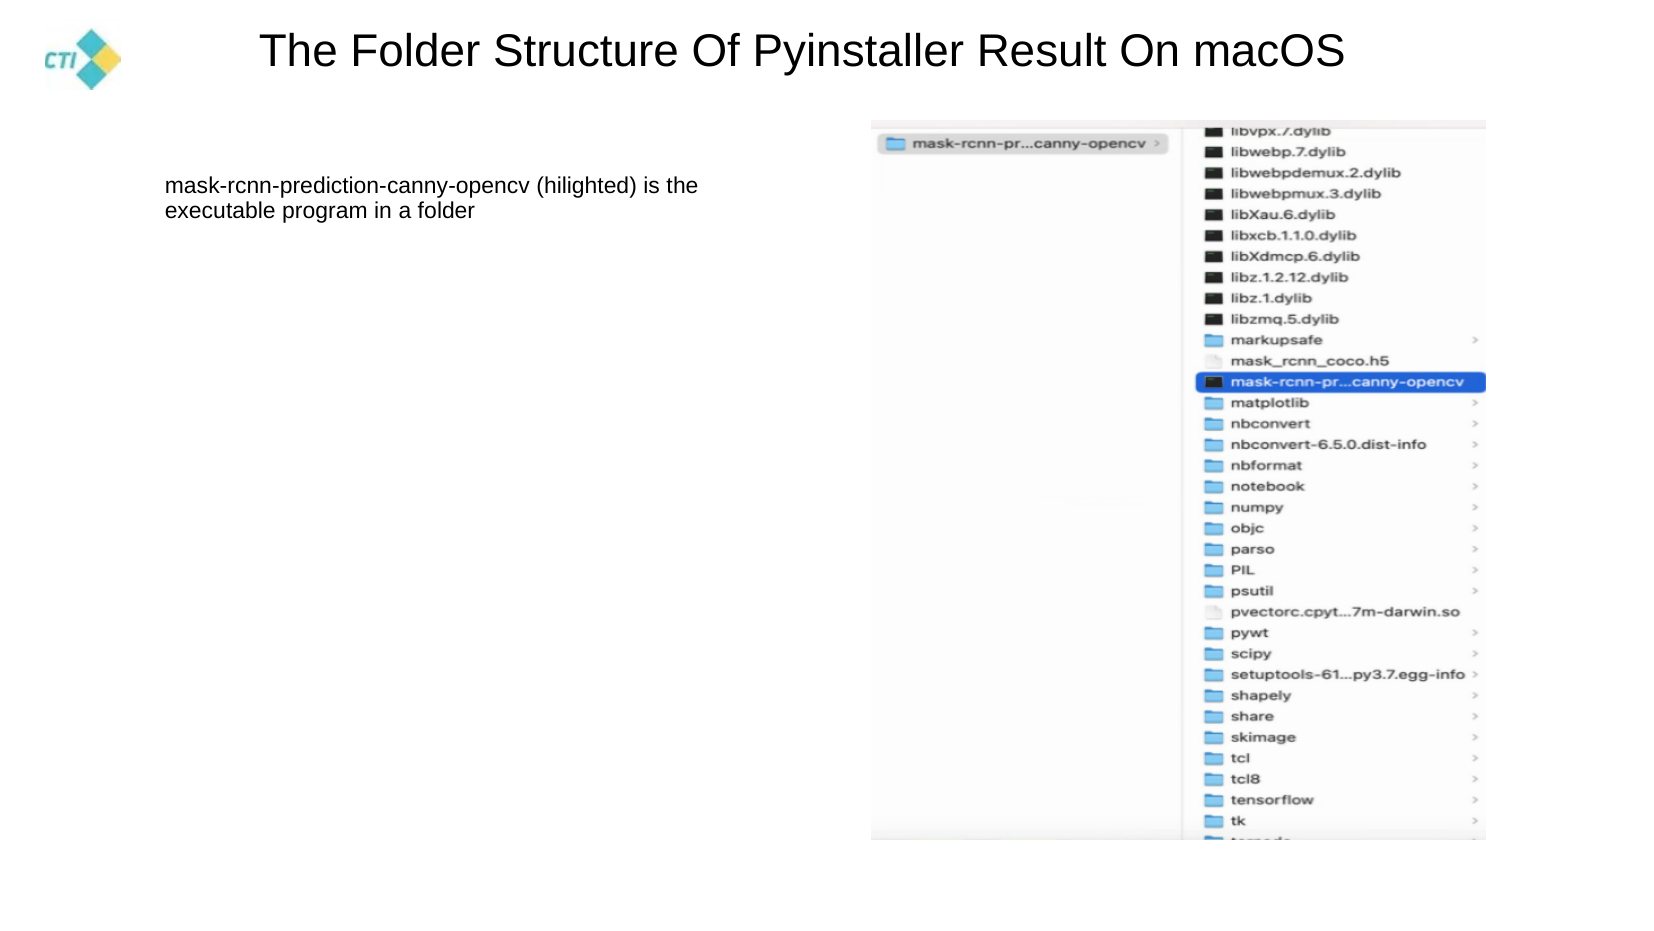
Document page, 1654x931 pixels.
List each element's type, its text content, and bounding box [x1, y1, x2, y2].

text_box mask-rcnn-prediction-canny-opencv (hilighted) is the executable program in a folder [150, 165, 736, 601]
text_box The Folder Structure Of Pyinstaller Result On macOS [225, 17, 1381, 136]
picture [871, 120, 1486, 841]
picture [45, 18, 121, 91]
